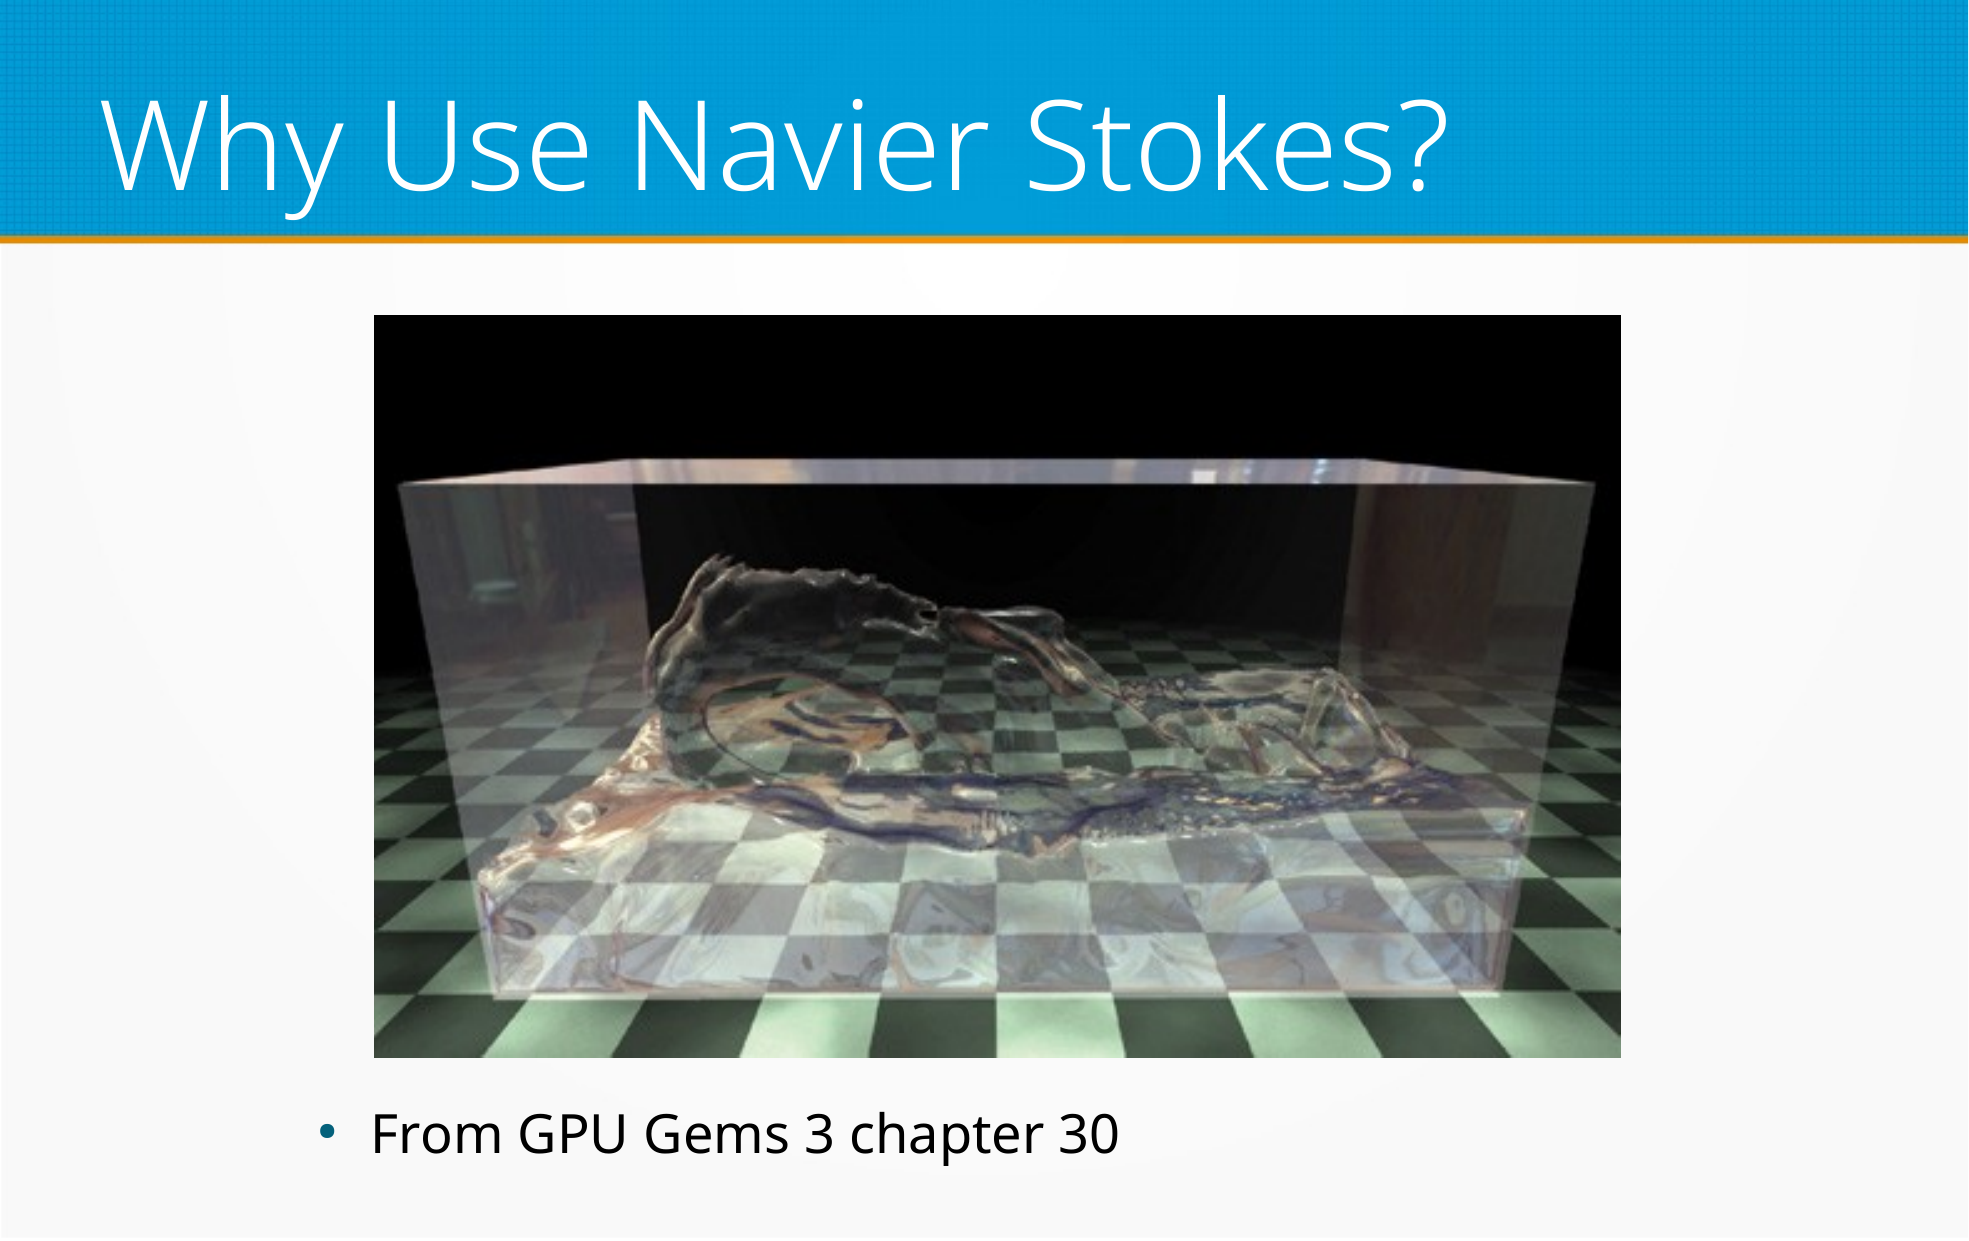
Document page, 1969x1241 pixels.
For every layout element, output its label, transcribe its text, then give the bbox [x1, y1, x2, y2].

title Why Use Navier Stokes? [98, 19, 1870, 228]
picture [0, 233, 1969, 1241]
list From GPU Gems 3 chapter 30 [300, 1095, 1968, 1241]
